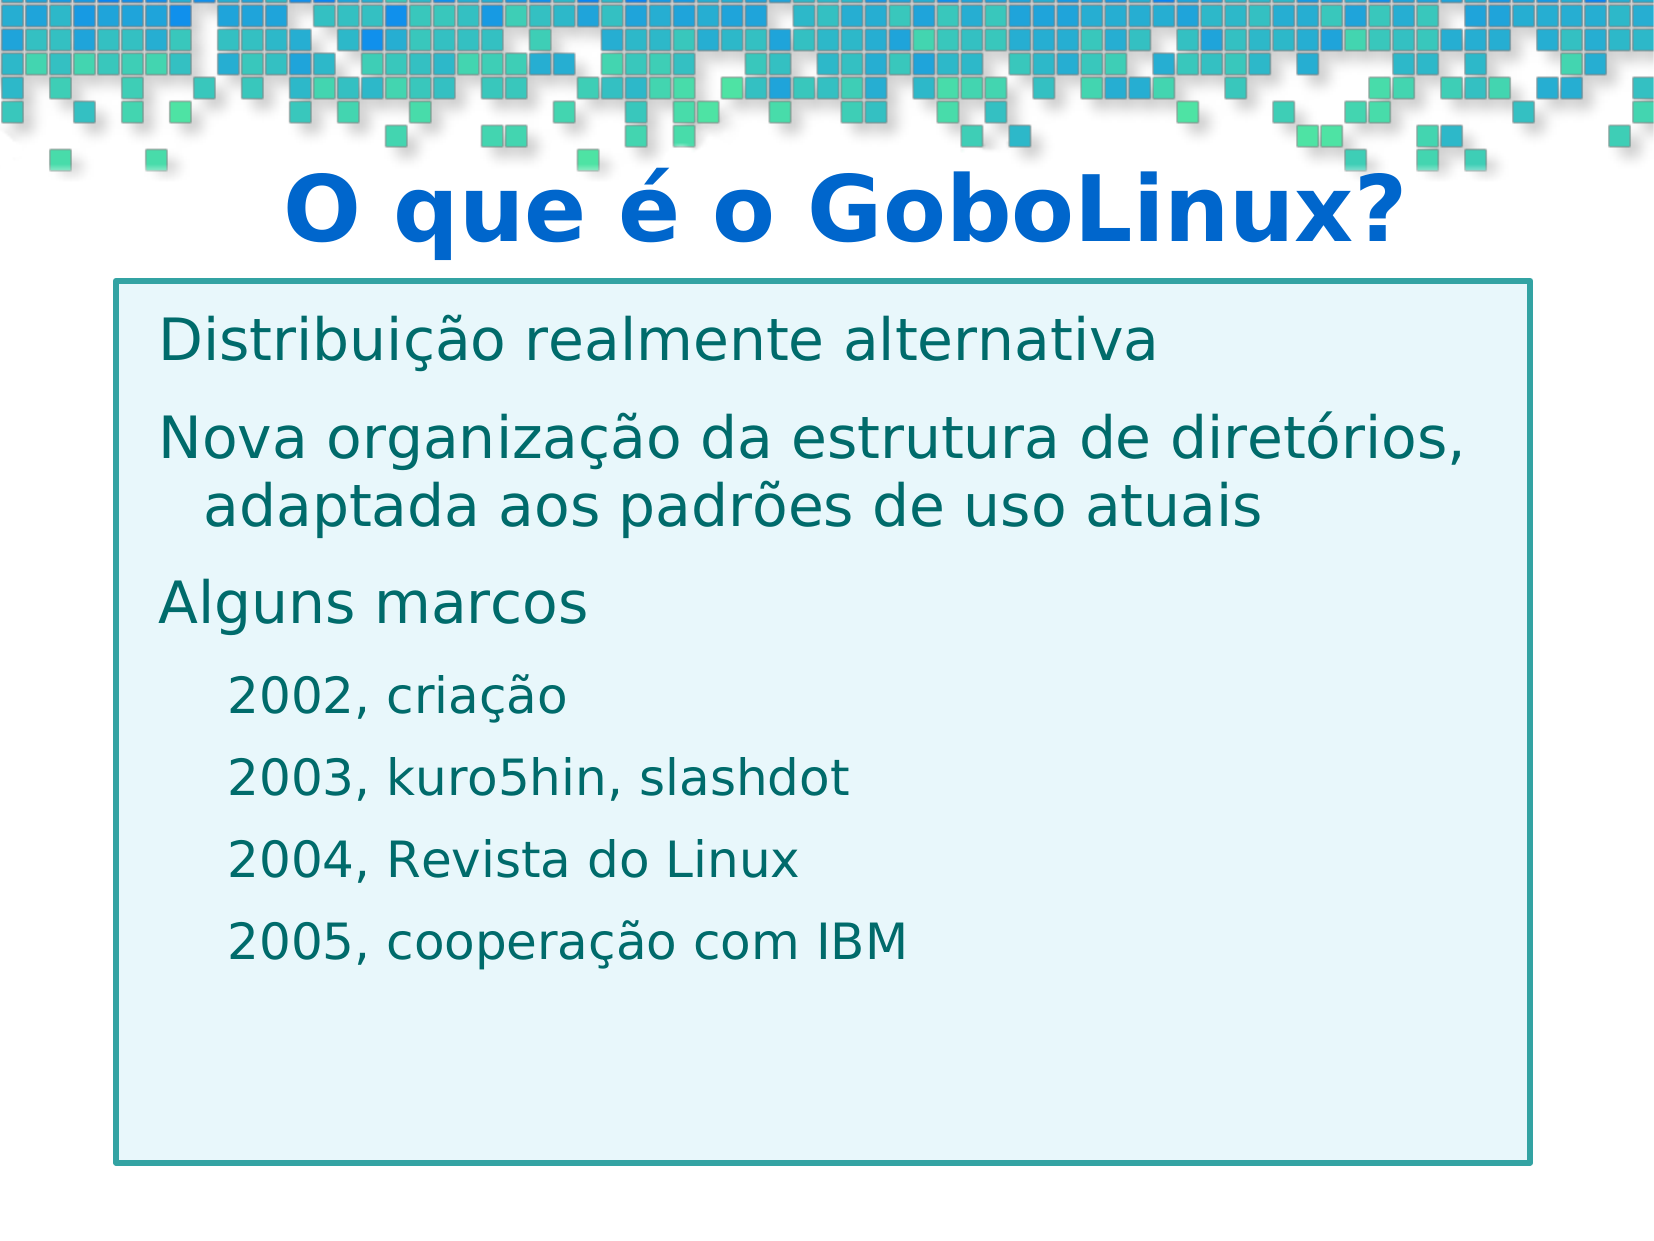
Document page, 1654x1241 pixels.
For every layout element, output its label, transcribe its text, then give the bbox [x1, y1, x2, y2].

picture [0, 0, 1654, 185]
list Distribuição realmente alternativa Nova organização da estrutura de diretórios, adaptada aos padrões de uso atuais Alguns marcos 2002, criação 2003, kuro5hin, slashdot 2004, Revista do Linux 2005, cooperação com IBM [133, 306, 1546, 1160]
title O que é o GoboLinux? [112, 132, 1581, 287]
